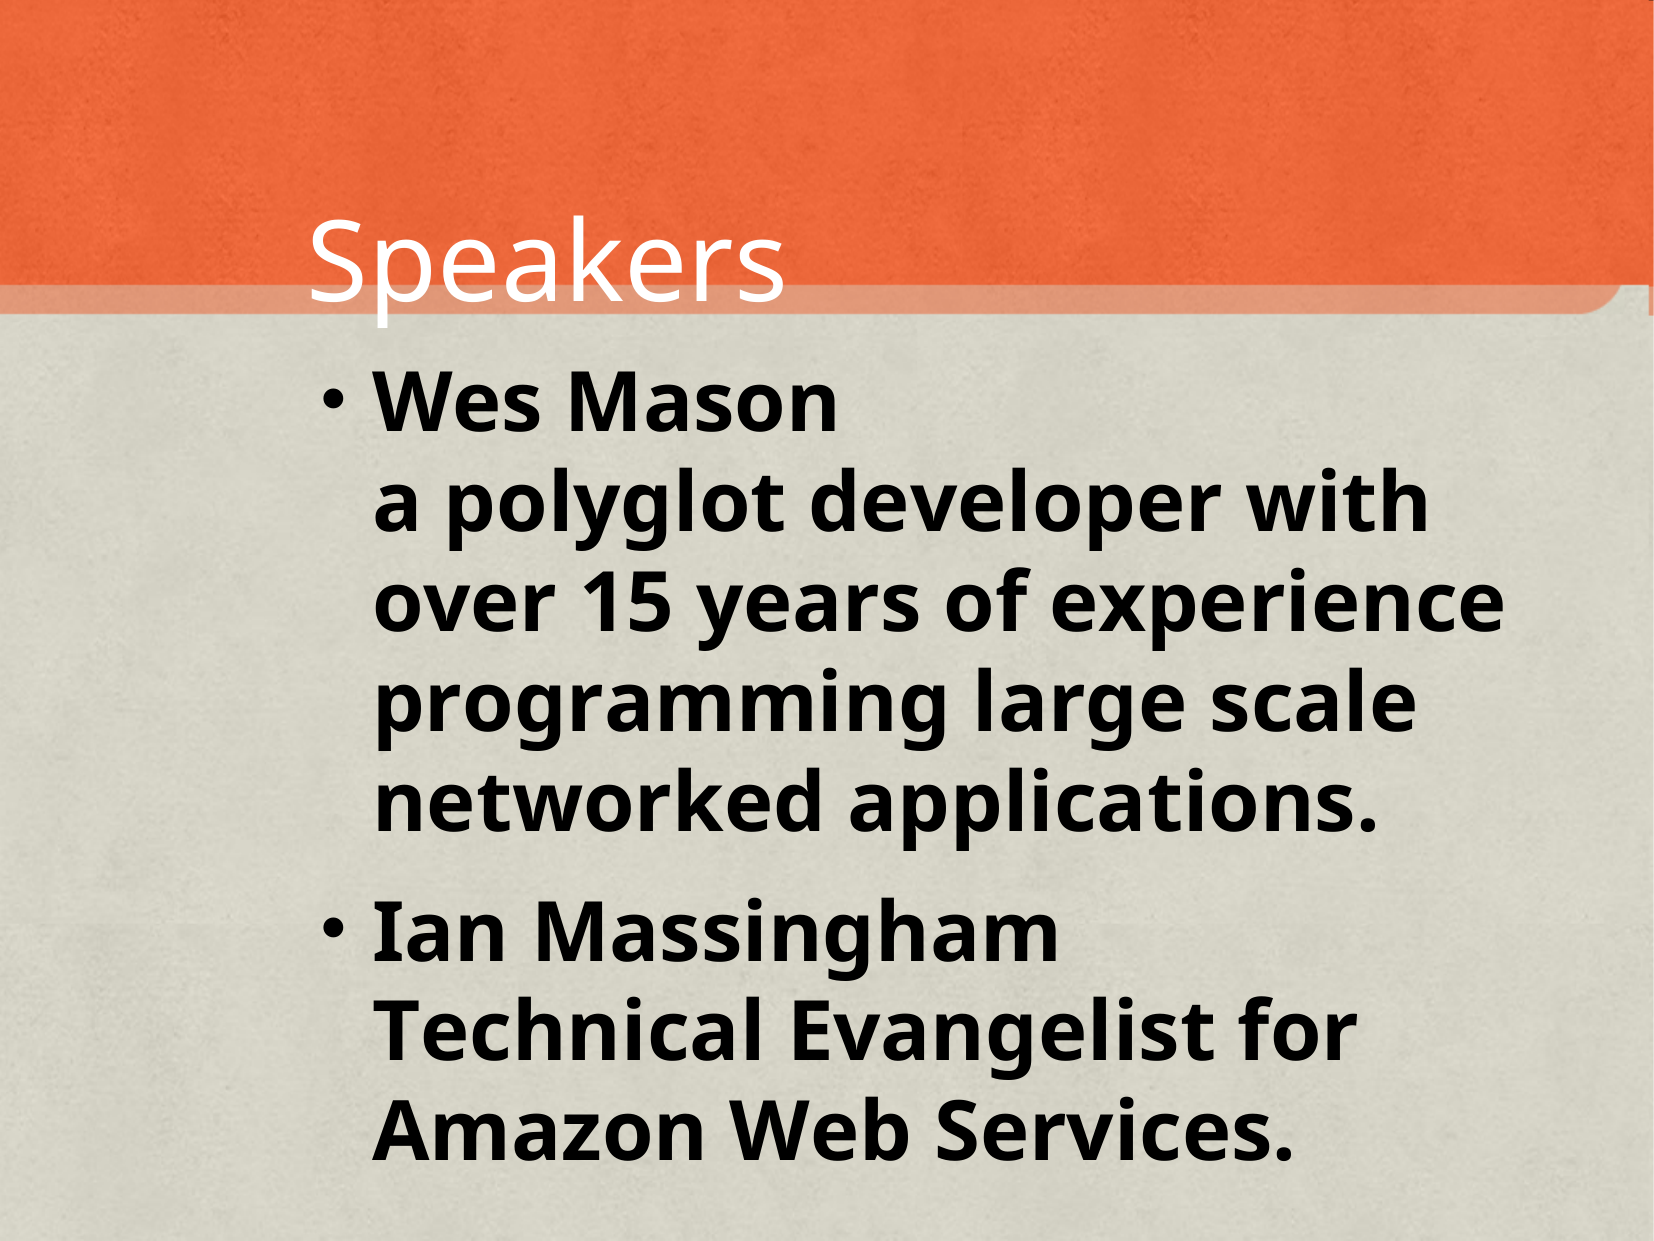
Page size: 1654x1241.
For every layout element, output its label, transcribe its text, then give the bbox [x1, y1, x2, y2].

title Speakers [306, 189, 1654, 317]
picture [0, 0, 1654, 1241]
list Wes Mason a polyglot developer with over 15 years of experience programming large scale networked applications. Ian Massingham Technical Evangelist for Amazon Web Services. [301, 348, 1588, 1241]
